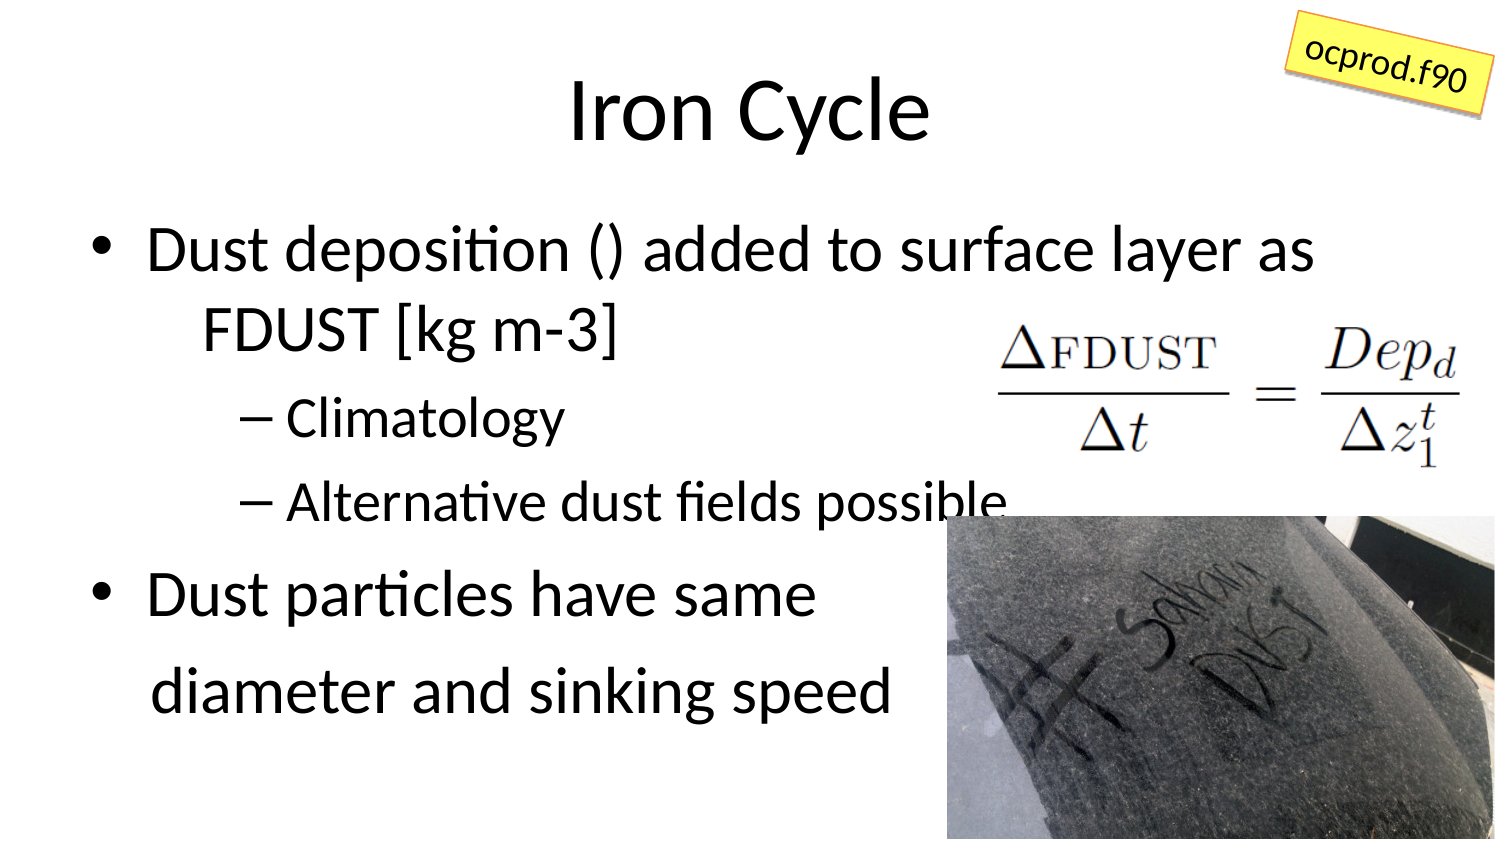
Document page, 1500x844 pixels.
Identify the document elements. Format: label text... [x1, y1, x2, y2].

list Dust deposition () added to surface layer as FDUST [kg m-3] Climatology Alternative dust fields possible Dust particles have same diameter and sinking speed [75, 196, 1426, 754]
picture [974, 308, 1473, 477]
picture [947, 516, 1495, 839]
title Iron Cycle [75, 33, 1426, 175]
text_box ocprod.f90 [1284, 10, 1495, 115]
